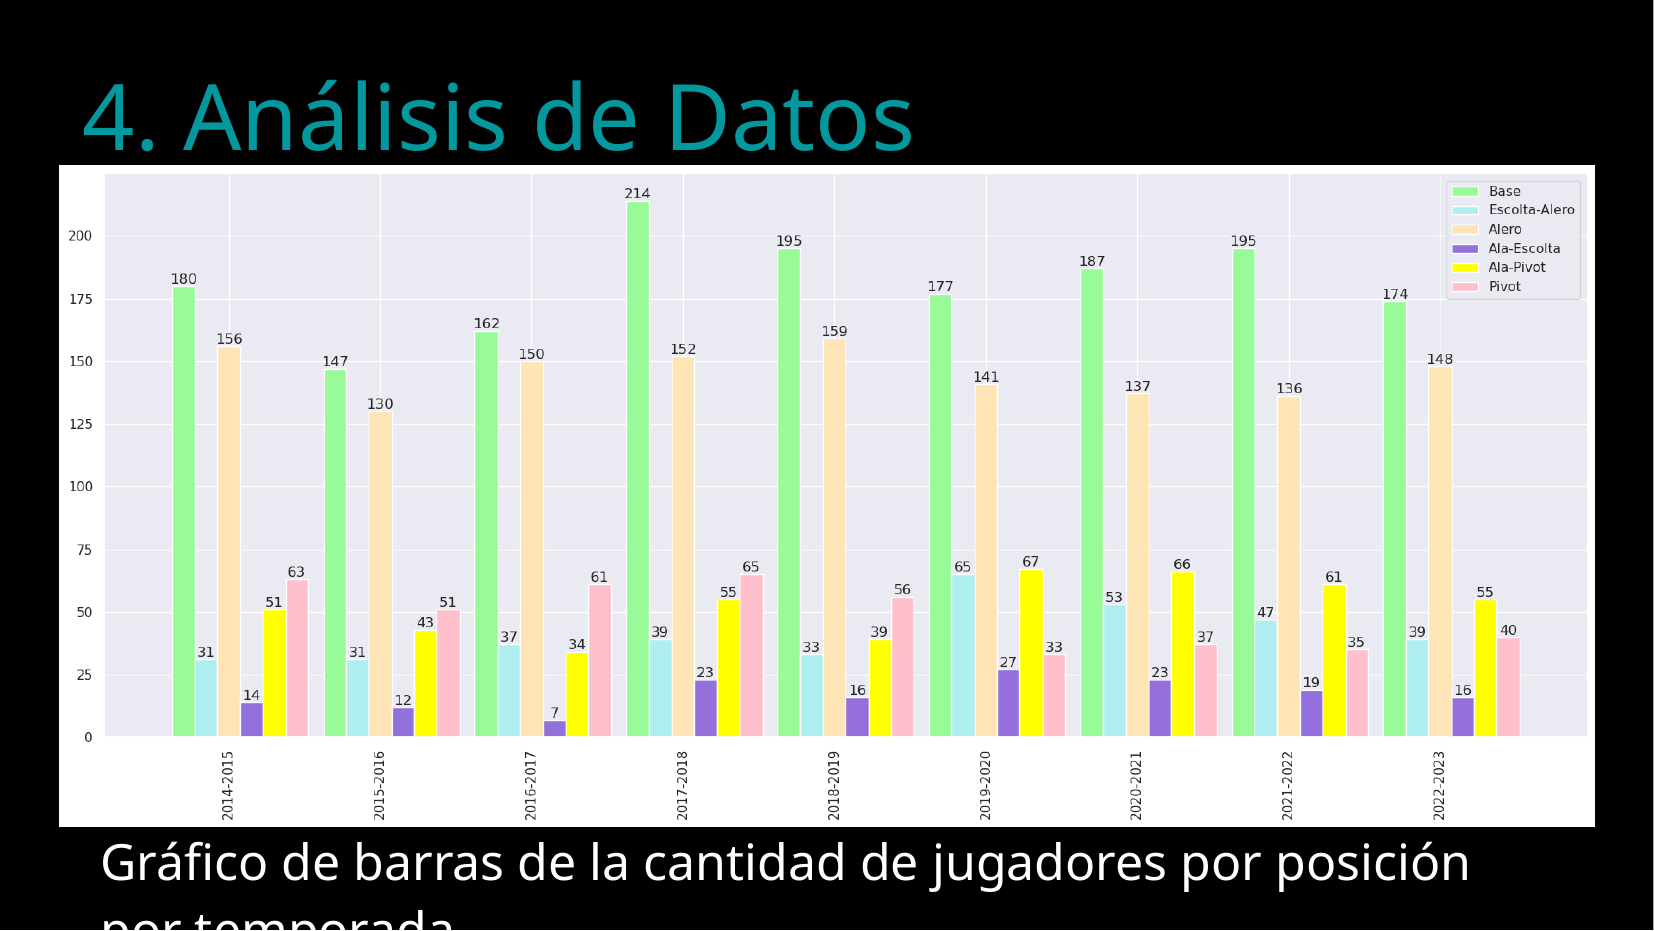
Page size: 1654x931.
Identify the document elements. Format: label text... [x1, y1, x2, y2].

list Gráfico de barras de la cantidad de jugadores por posición por temporada [29, 826, 1565, 931]
title 4. Análisis de Datos [82, 28, 1571, 165]
picture [59, 165, 1595, 827]
